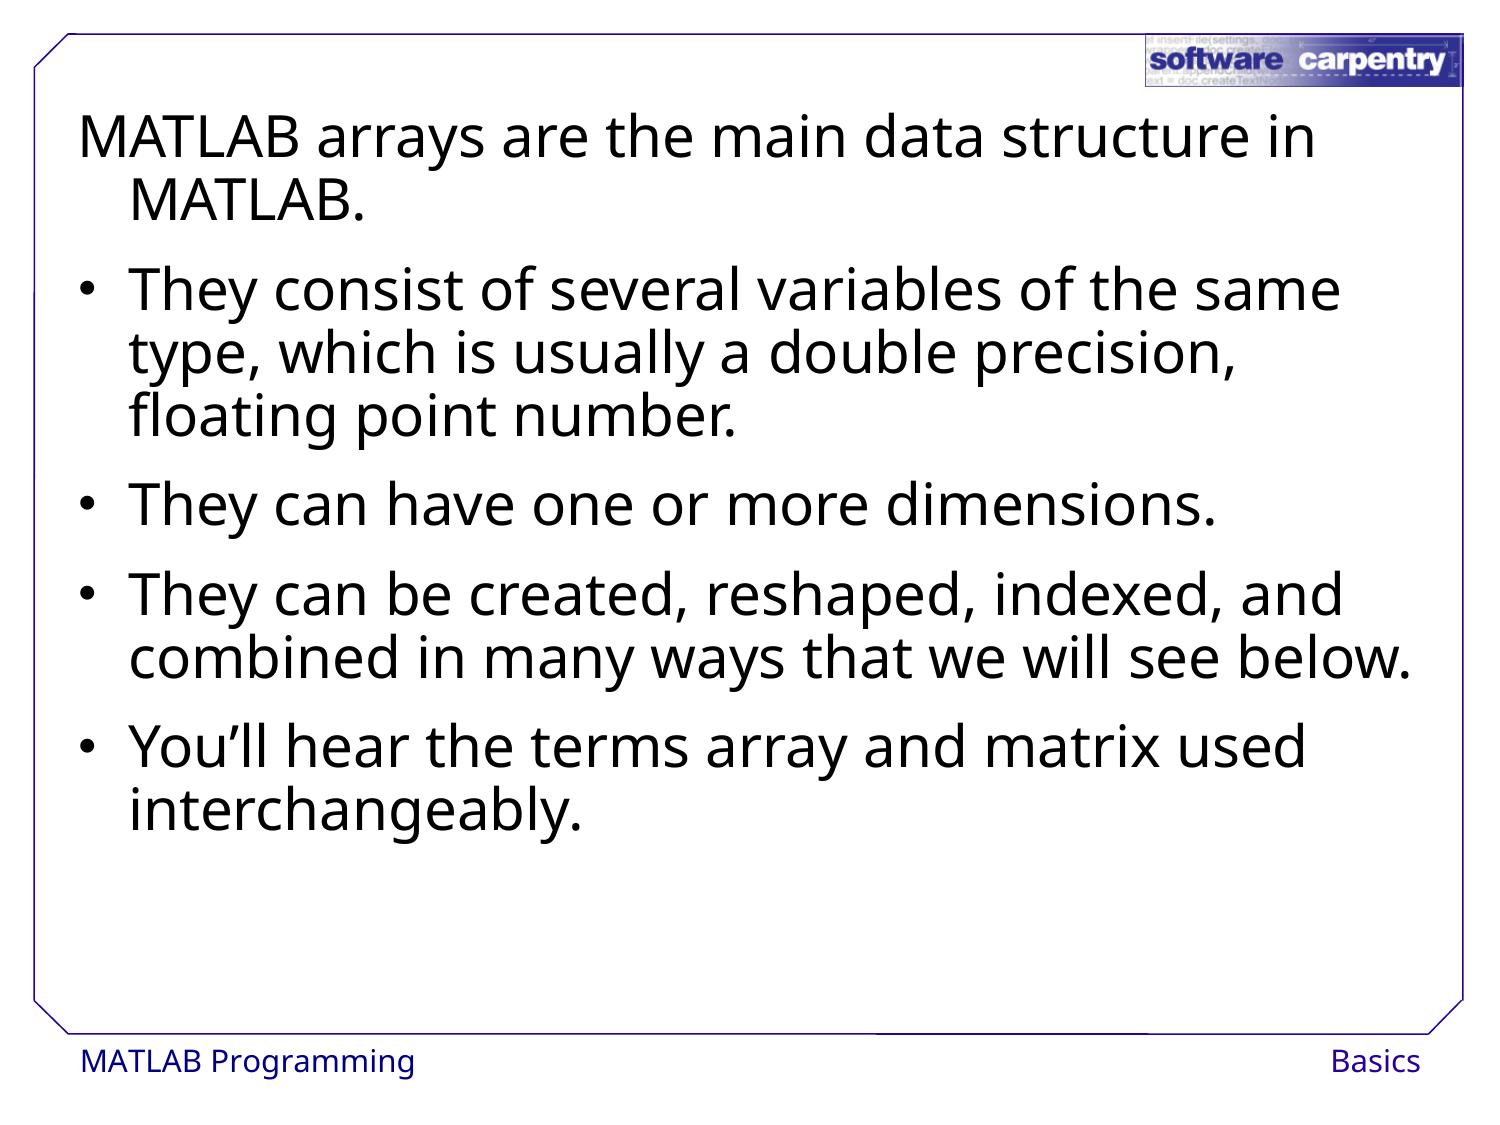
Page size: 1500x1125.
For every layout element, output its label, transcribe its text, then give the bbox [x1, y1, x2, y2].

list MATLAB arrays are the main data structure in MATLAB. They consist of several variables of the same type, which is usually a double precision, floating point number. They can have one or more dimensions. They can be created, reshaped, indexed, and combined in many ways that we will see below. You’ll hear the terms array and matrix used interchangeably. [62, 99, 1450, 1013]
picture [1145, 33, 1464, 87]
